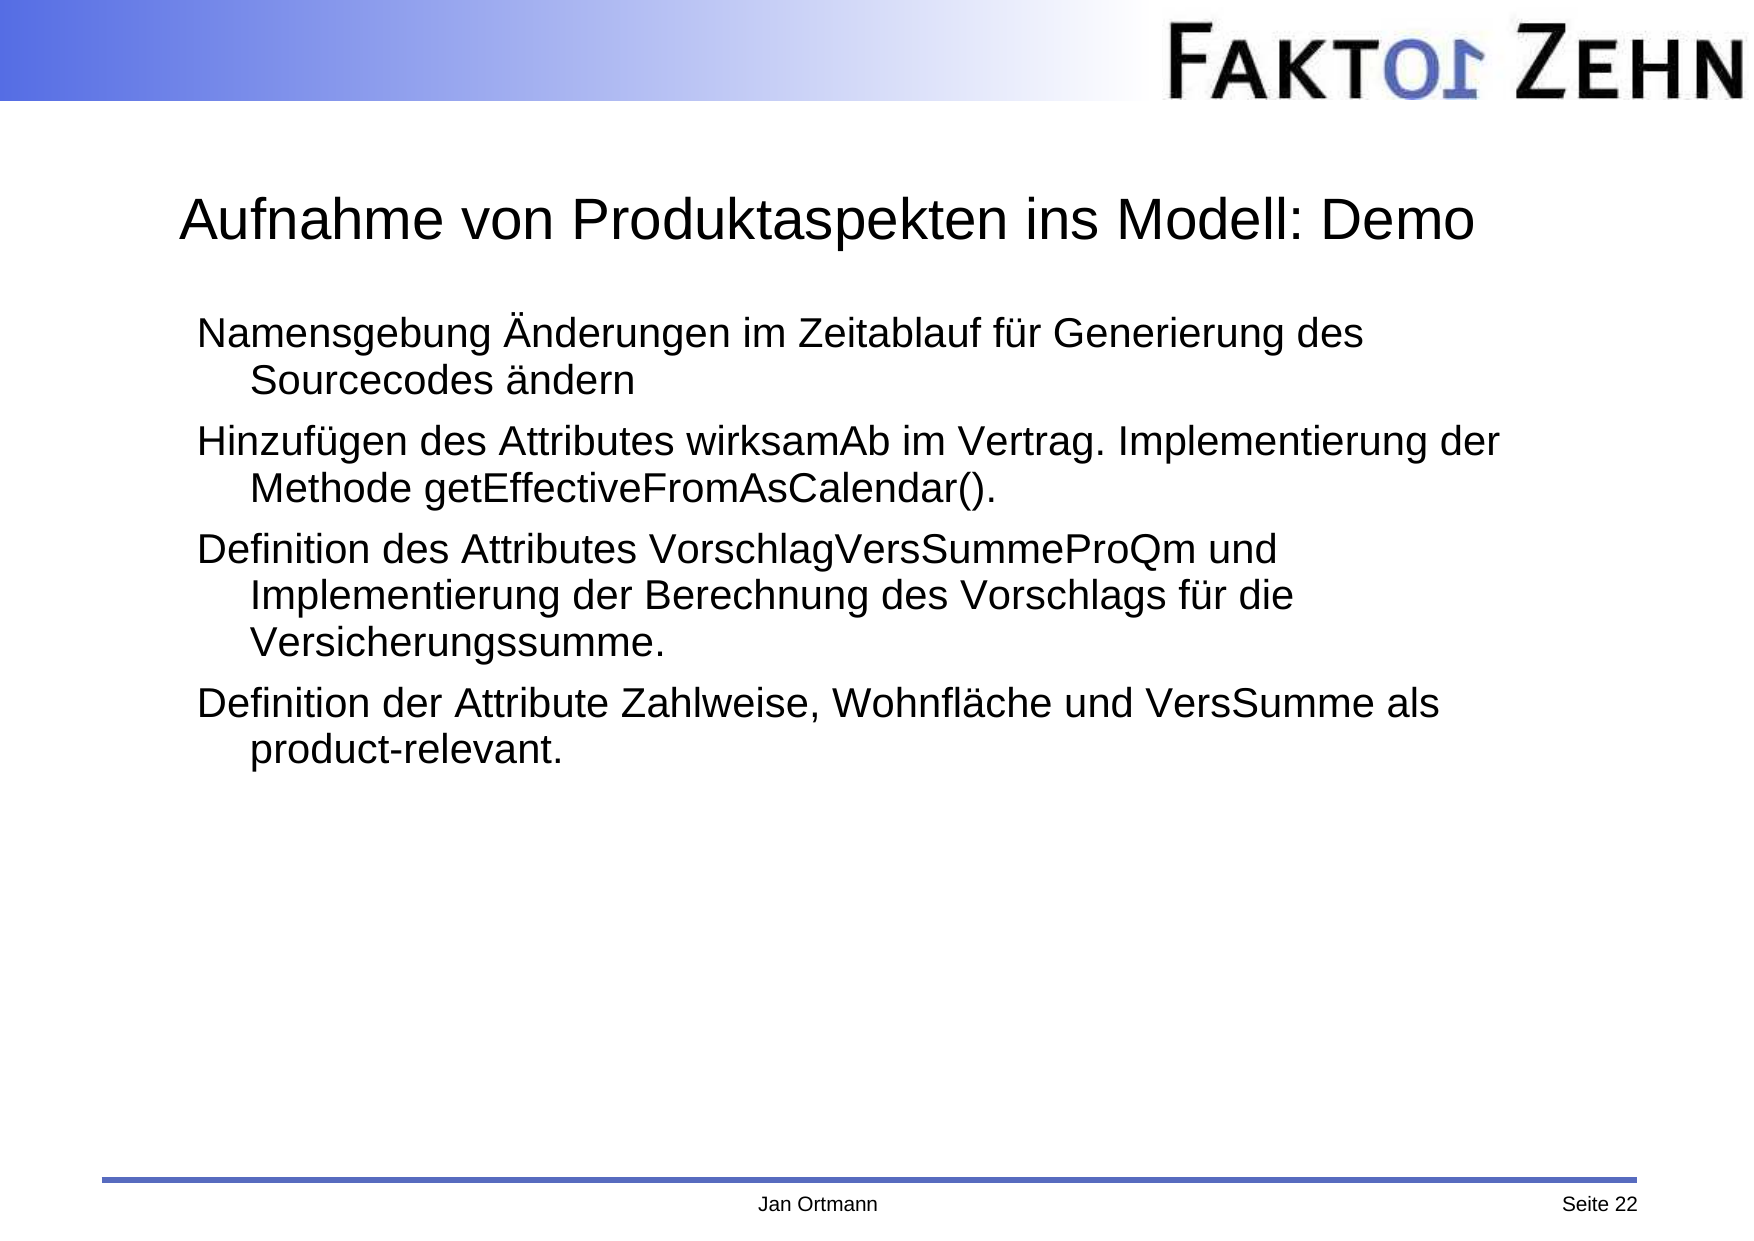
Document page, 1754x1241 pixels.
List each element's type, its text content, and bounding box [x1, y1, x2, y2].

list Namensgebung Änderungen im Zeitablauf für Generierung des Sourcecodes ändern Hinzufügen des Attributes wirksamAb im Vertrag. Implementierung der Methode getEffectiveFromAsCalendar(). Definition des Attributes VorschlagVersSummeProQm und Implementierung der Berechnung des Vorschlags für die Versicherungssumme. Definition der Attribute Zahlweise, Wohnfläche und VersSumme als product-relevant. [179, 310, 1576, 1078]
title Aufnahme von Produktaspekten ins Modell: Demo [179, 142, 1639, 296]
picture [1162, 7, 1752, 100]
